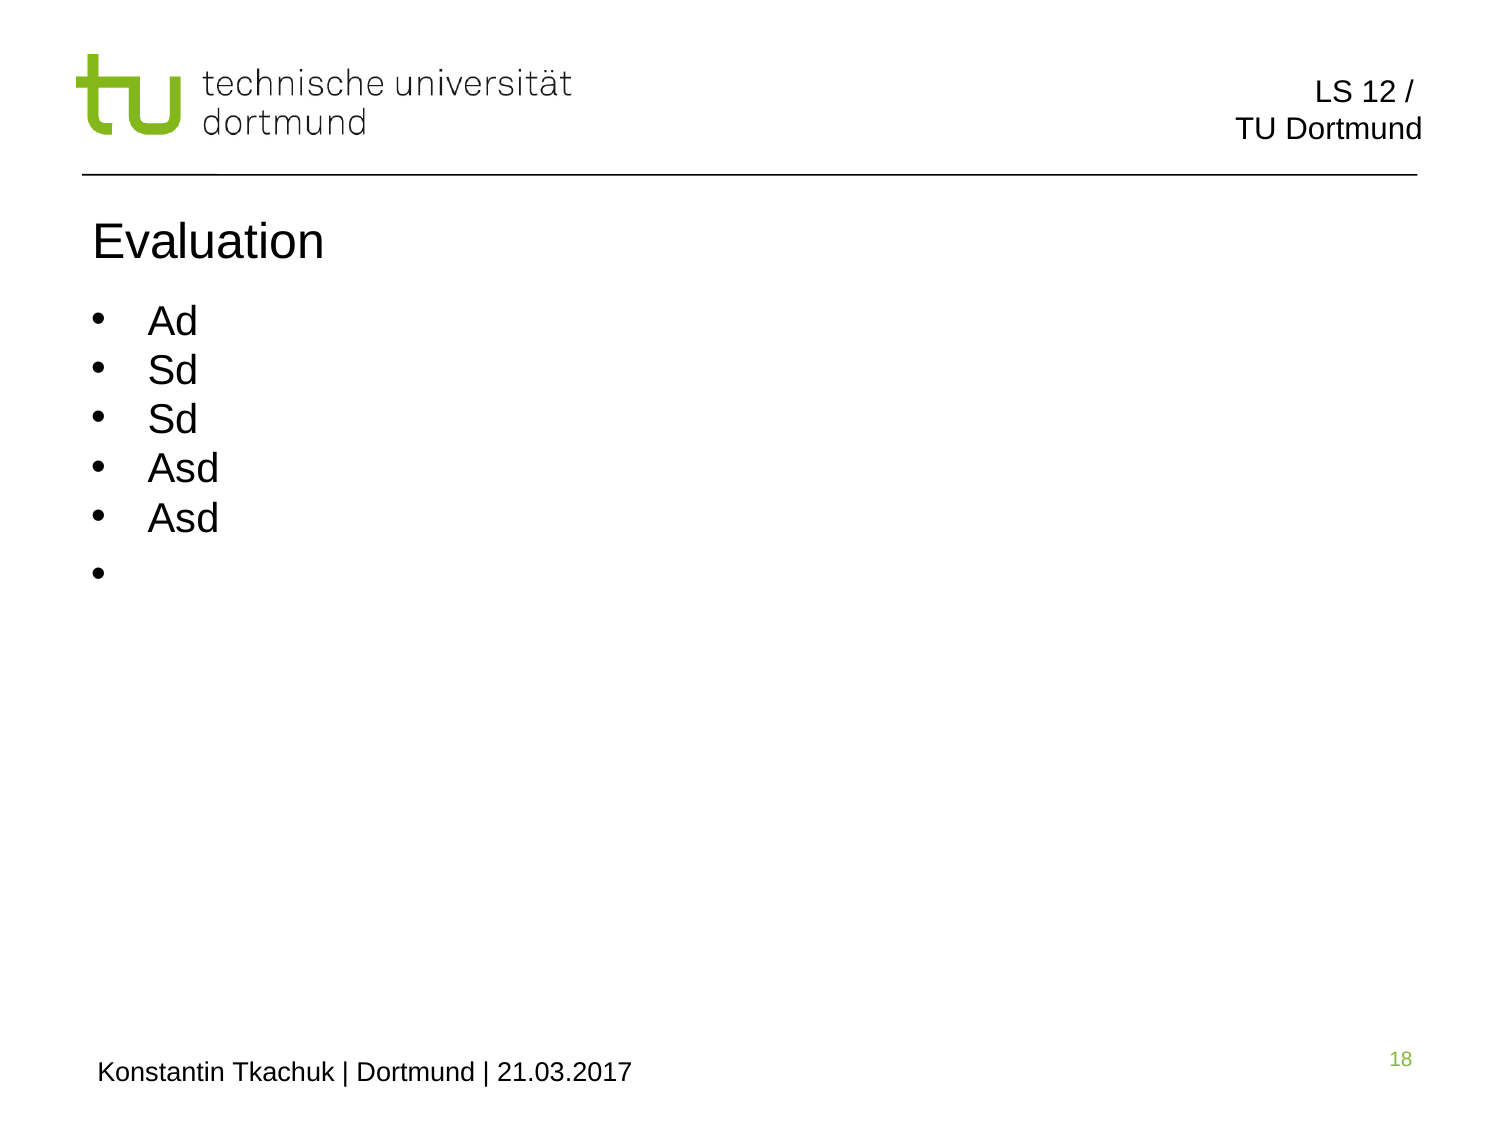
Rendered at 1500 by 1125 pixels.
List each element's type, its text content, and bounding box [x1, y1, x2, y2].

text_box Konstantin Tkachuk | Dortmund | 21.03.2017 [82, 1046, 733, 1083]
title Evaluation [77, 183, 1411, 295]
picture [76, 54, 573, 145]
list Ad Sd Sd Asd Asd [76, 295, 1410, 956]
